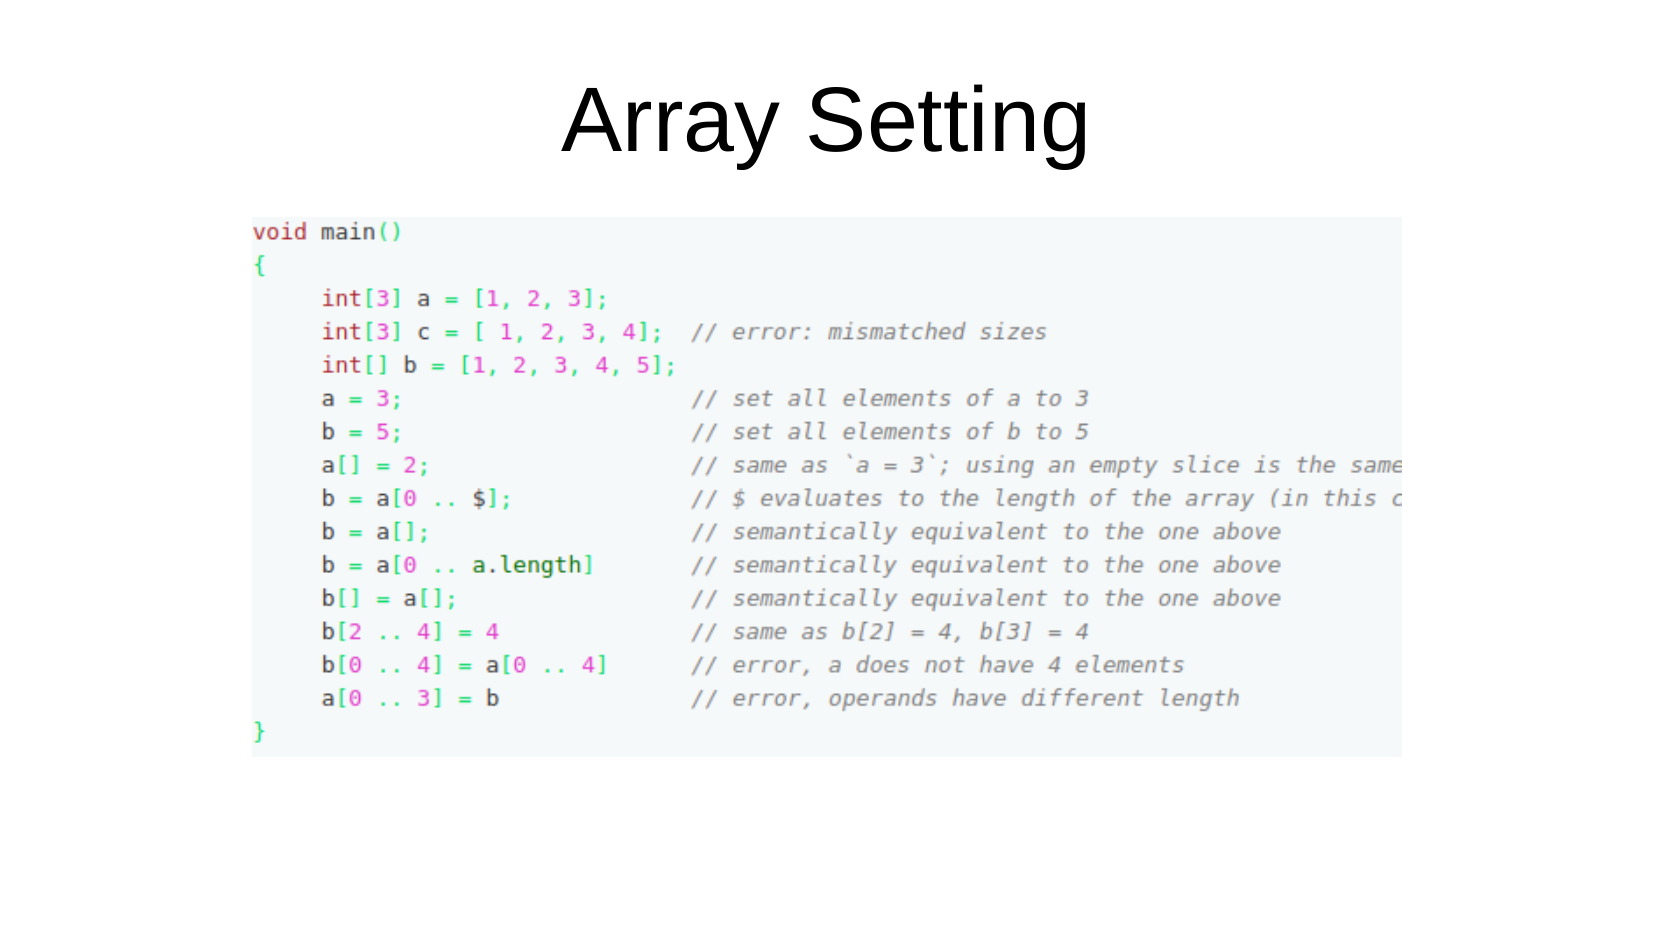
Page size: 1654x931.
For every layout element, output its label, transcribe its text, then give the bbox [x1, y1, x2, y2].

title Array Setting [82, 37, 1571, 193]
picture [252, 217, 1402, 757]
